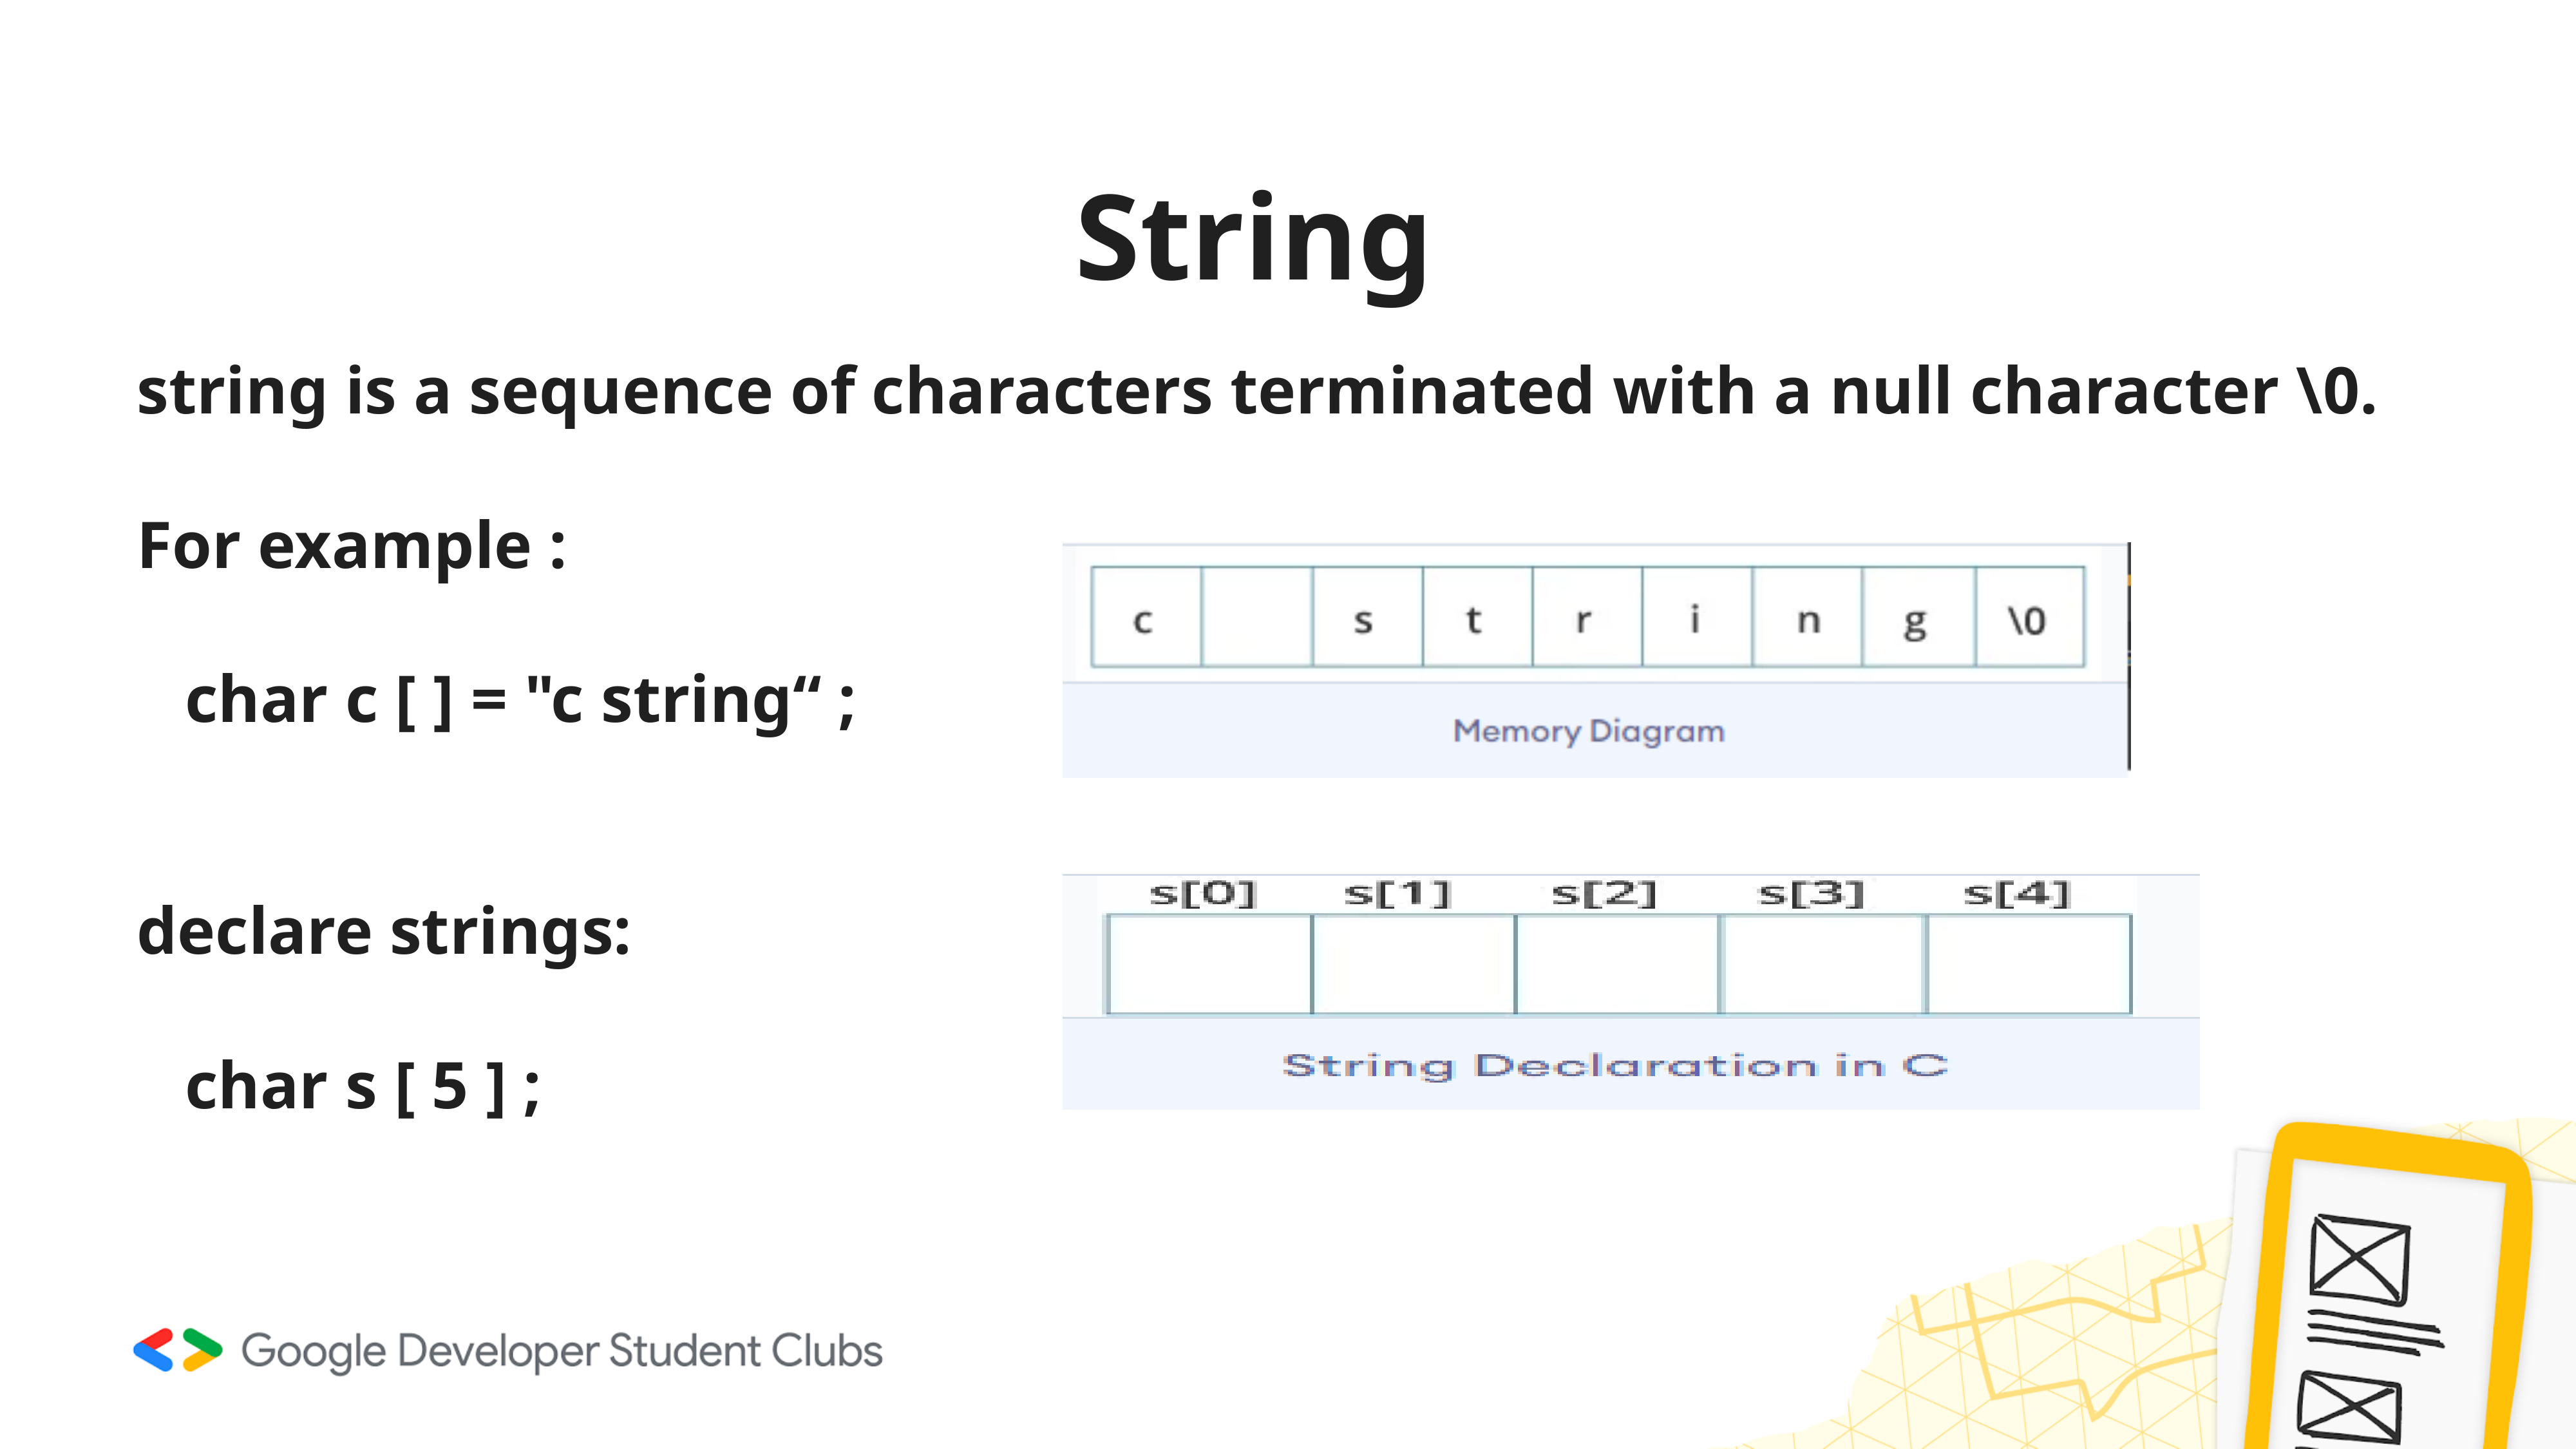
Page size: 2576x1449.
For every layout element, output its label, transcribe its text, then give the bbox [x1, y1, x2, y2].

title String [94, 136, 2414, 332]
list string is a sequence of characters terminated with a null character \0. For example : char c [ ] = "c string“ ; declare strings: char s [ 5 ] ; [127, 339, 2441, 1218]
picture [0, 0, 2576, 1449]
